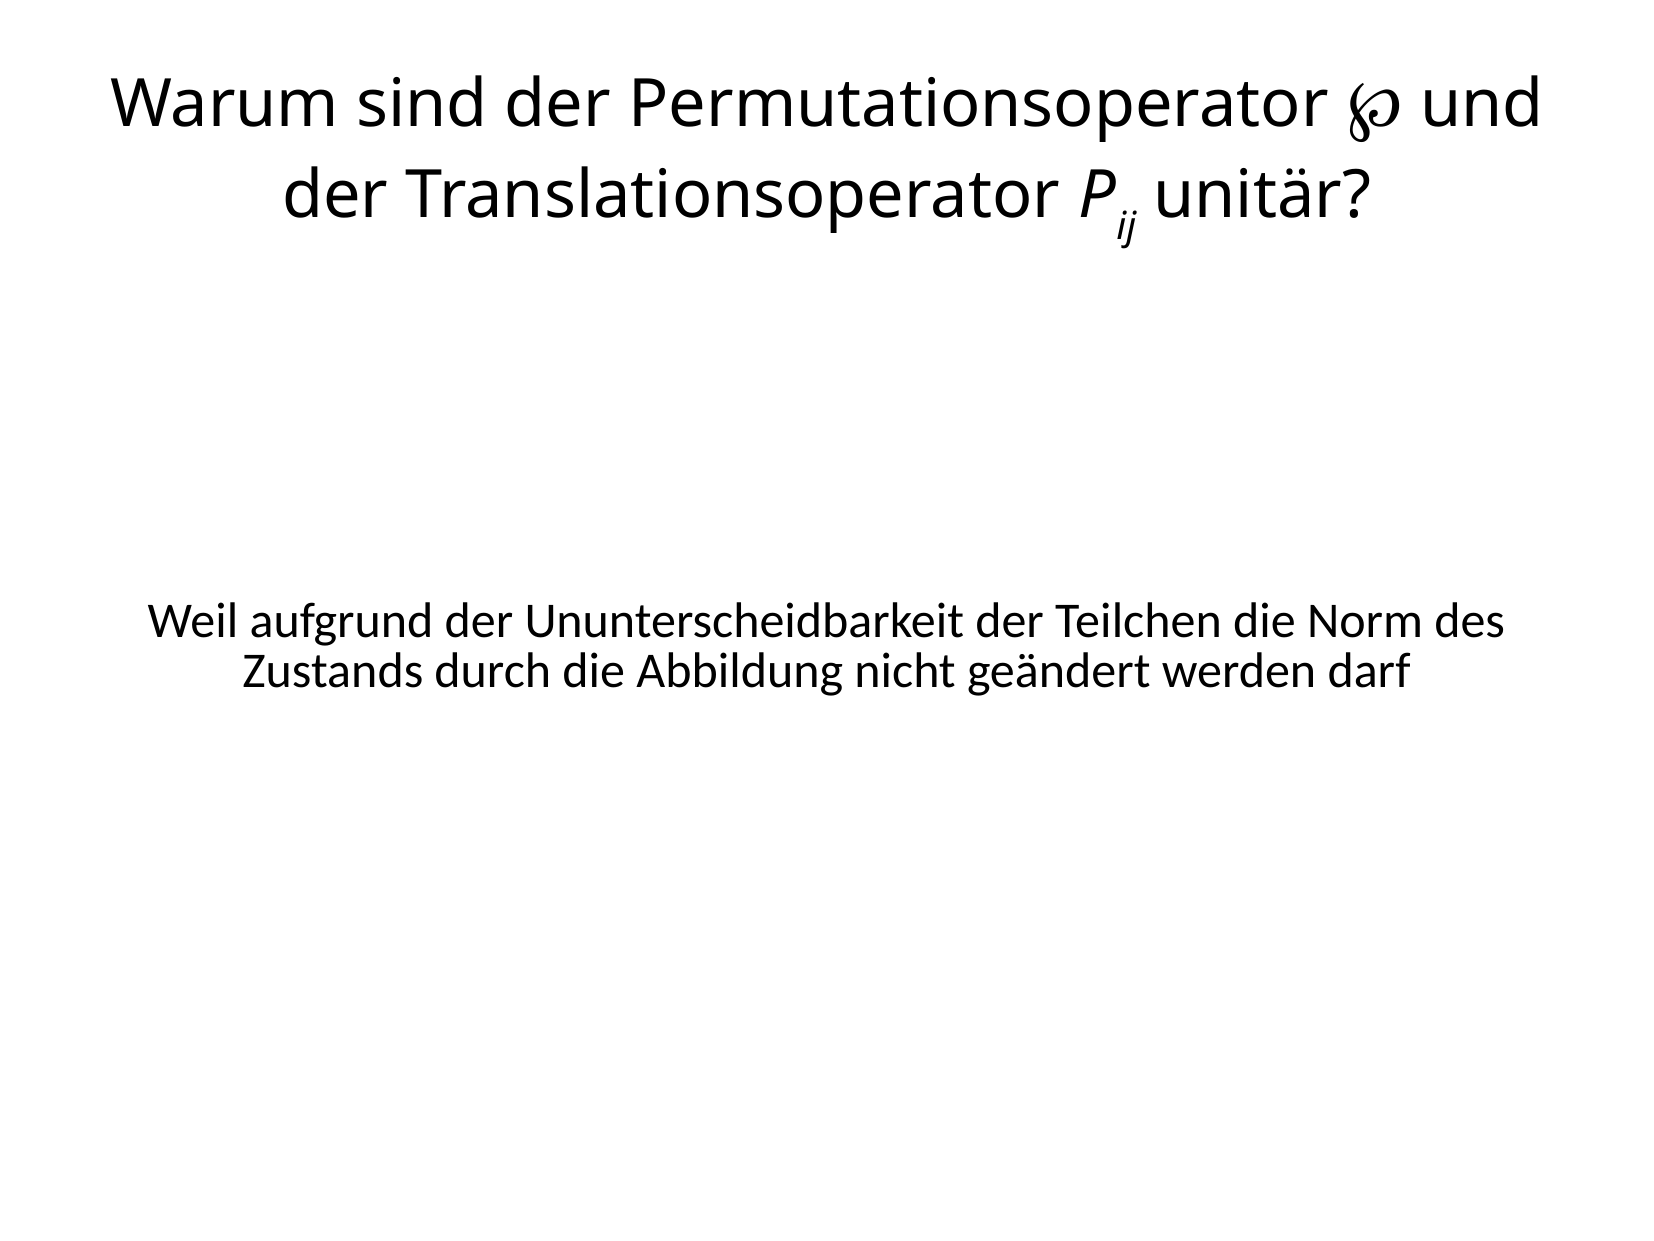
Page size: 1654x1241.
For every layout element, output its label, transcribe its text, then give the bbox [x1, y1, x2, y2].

subtitle Weil aufgrund der Ununterscheidbarkeit der Teilchen die Norm des Zustands durch die Abbildung nicht geändert werden darf [82, 290, 1571, 1010]
title Warum sind der Permutationsoperator ℘ und der Translationsoperator Pij unitär? [82, 49, 1571, 257]
